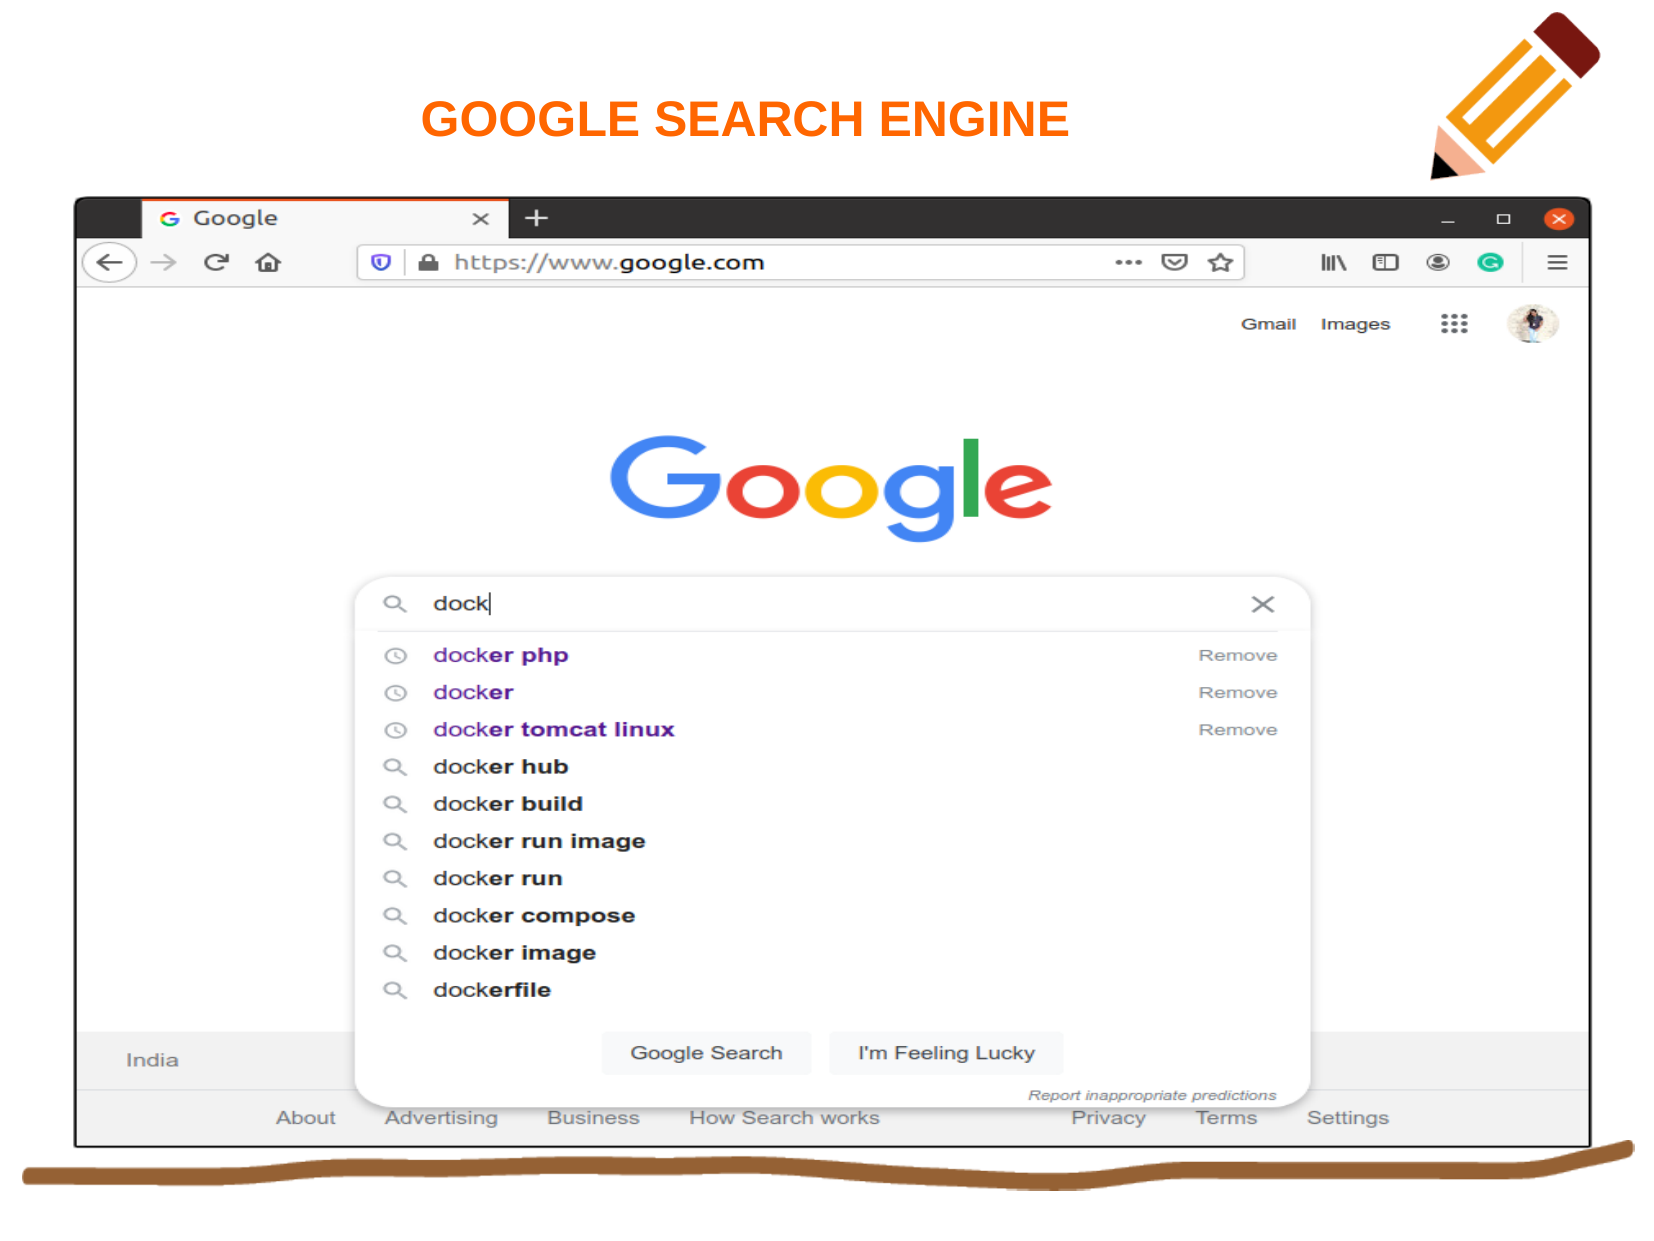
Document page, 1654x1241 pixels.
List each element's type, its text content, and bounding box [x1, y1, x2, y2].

picture [1430, 12, 1601, 181]
title GOOGLE SEARCH ENGINE [82, 49, 1430, 172]
picture [22, 188, 1635, 1191]
